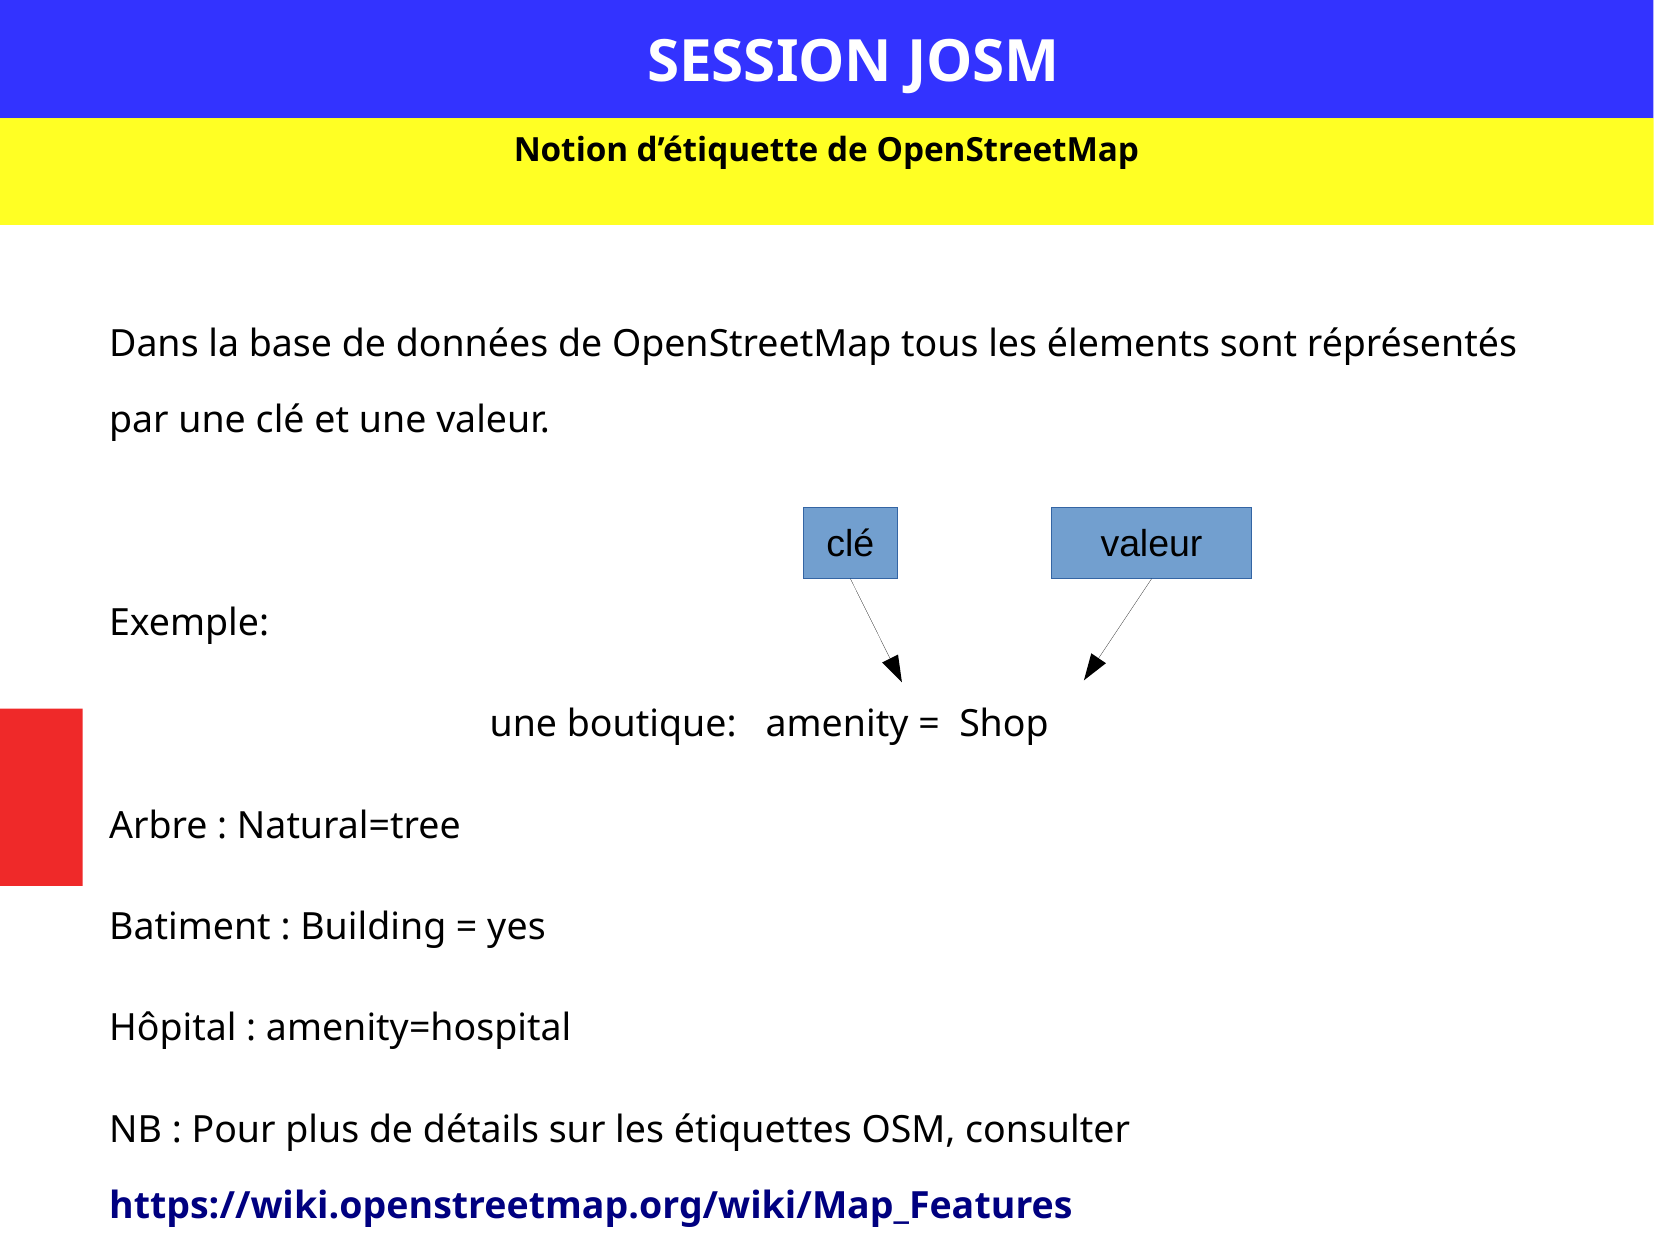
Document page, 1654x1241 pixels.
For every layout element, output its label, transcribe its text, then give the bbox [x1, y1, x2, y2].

text_box Notion d’étiquette de OpenStreetMap [0, 118, 1654, 225]
text_box valeur [1051, 507, 1252, 579]
title SESSION JOSM [0, 0, 1654, 118]
text_box Dans la base de données de OpenStreetMap tous les élements sont réprésentés par une clé et une valeur. Exemple: une boutique: amenity = Shop Arbre : Natural=tree Batiment : Building = yes Hôpital : amenity=hospital NB : Pour plus de détails sur les étiquettes OSM, consulter https://wiki.openstreetmap.org/wiki/Map_Features [94, 283, 1583, 1241]
text_box clé [803, 507, 898, 579]
